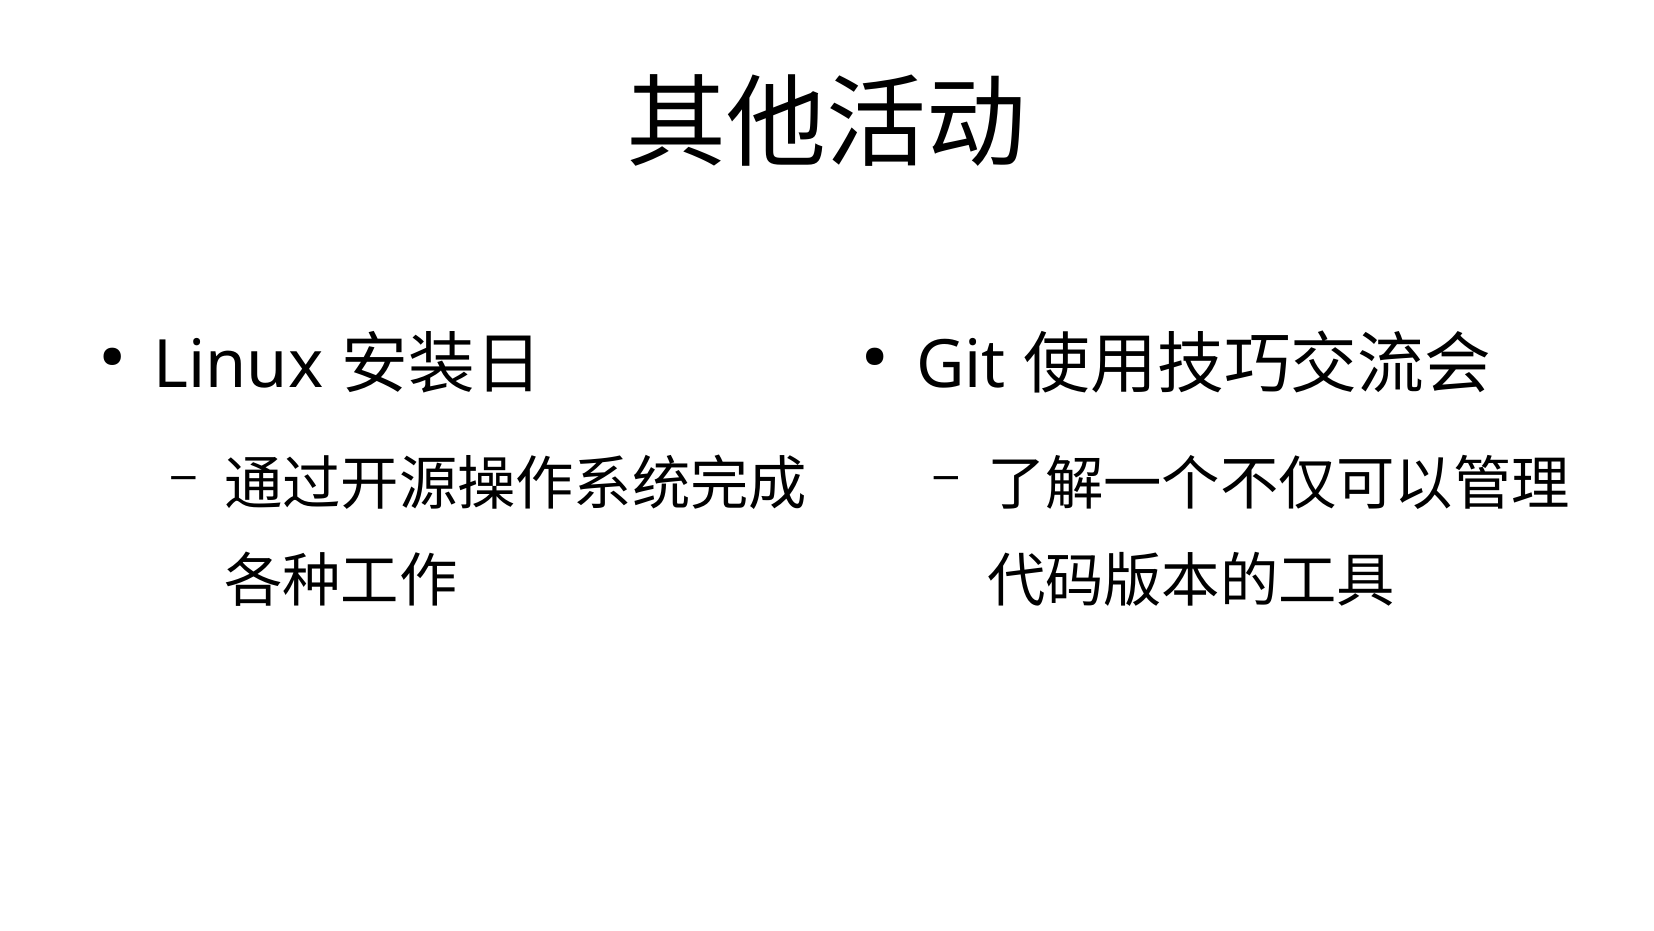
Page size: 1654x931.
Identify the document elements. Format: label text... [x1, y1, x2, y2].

list Linux安装日 通过开源操作系统完成各种工作 [82, 295, 809, 758]
title 其他活动 [82, 37, 1571, 193]
list Git使用技巧交流会 了解一个不仅可以管理代码版本的工具 [845, 295, 1572, 758]
